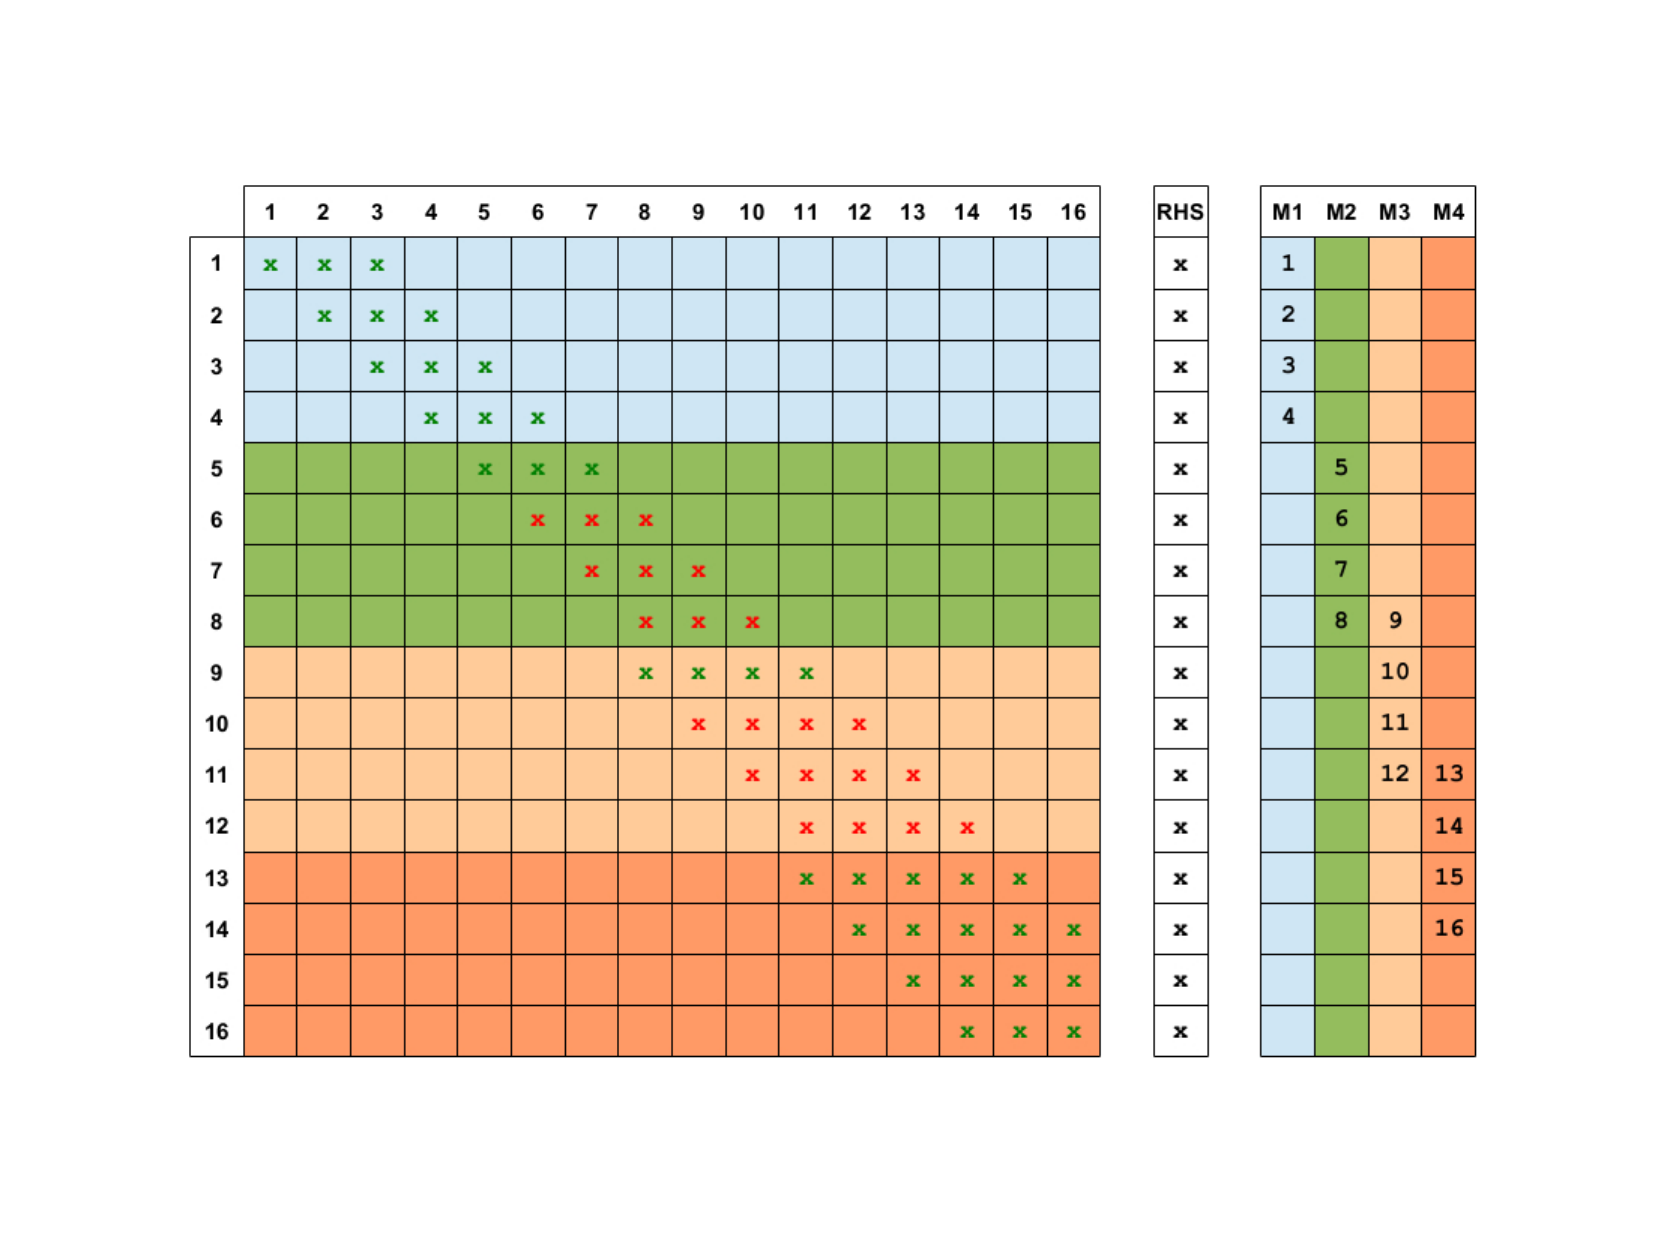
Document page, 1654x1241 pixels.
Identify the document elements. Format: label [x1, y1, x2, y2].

picture [188, 184, 1478, 1059]
